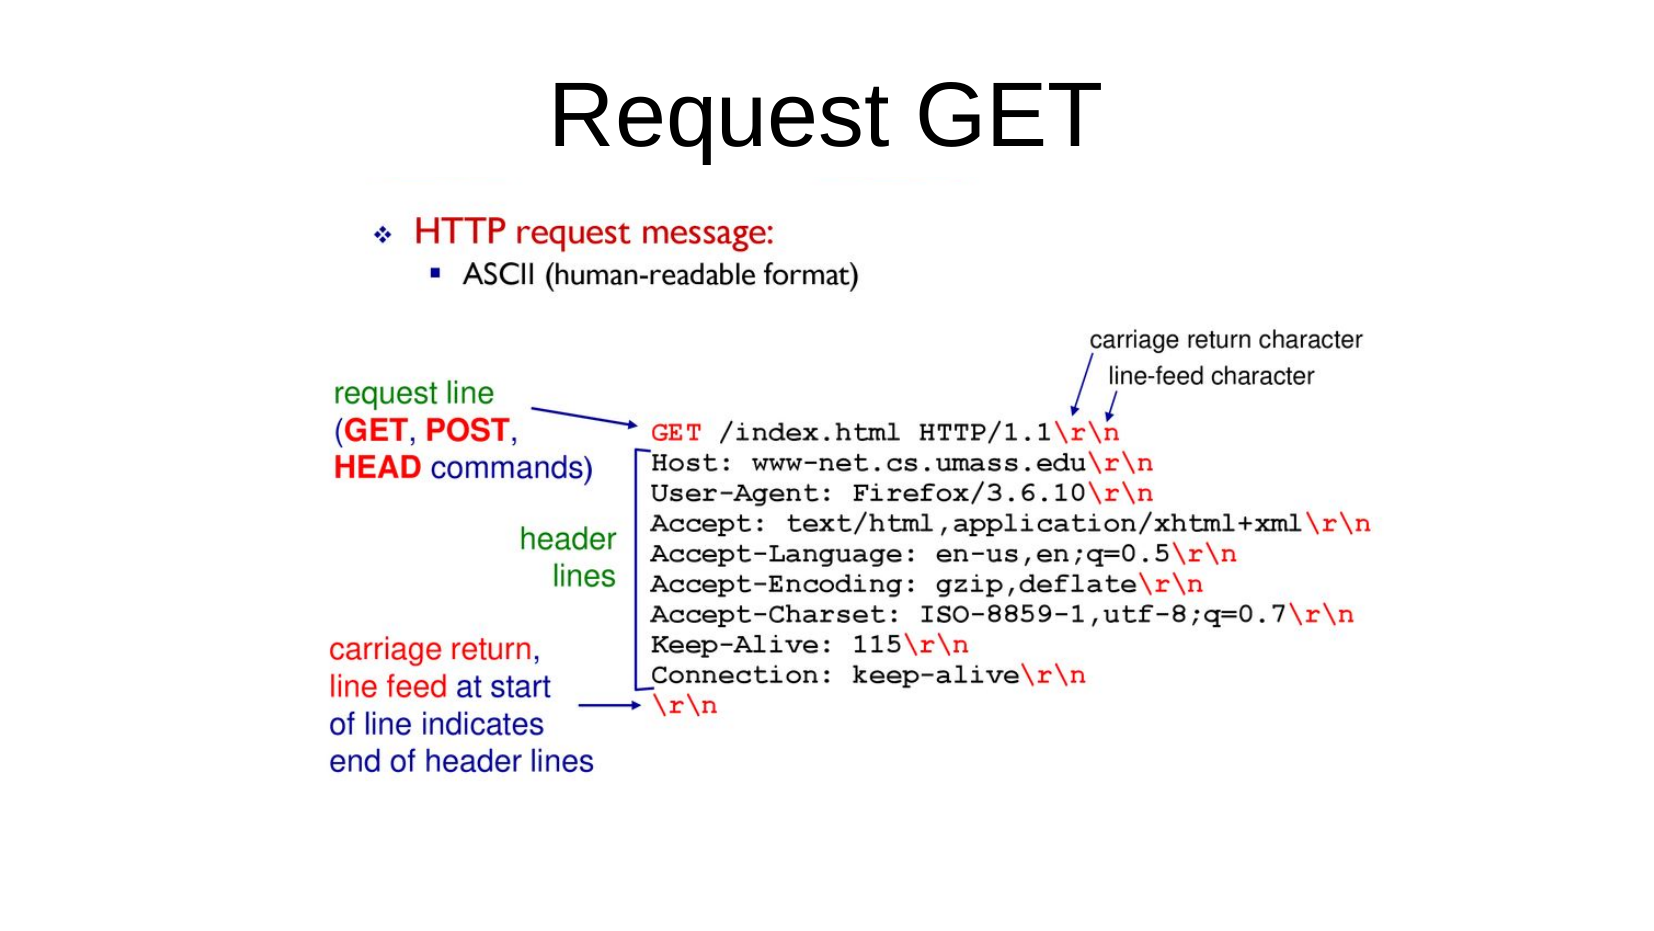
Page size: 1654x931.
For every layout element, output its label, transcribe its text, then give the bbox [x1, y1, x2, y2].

title Request GET [82, 37, 1571, 193]
picture [295, 177, 1417, 827]
